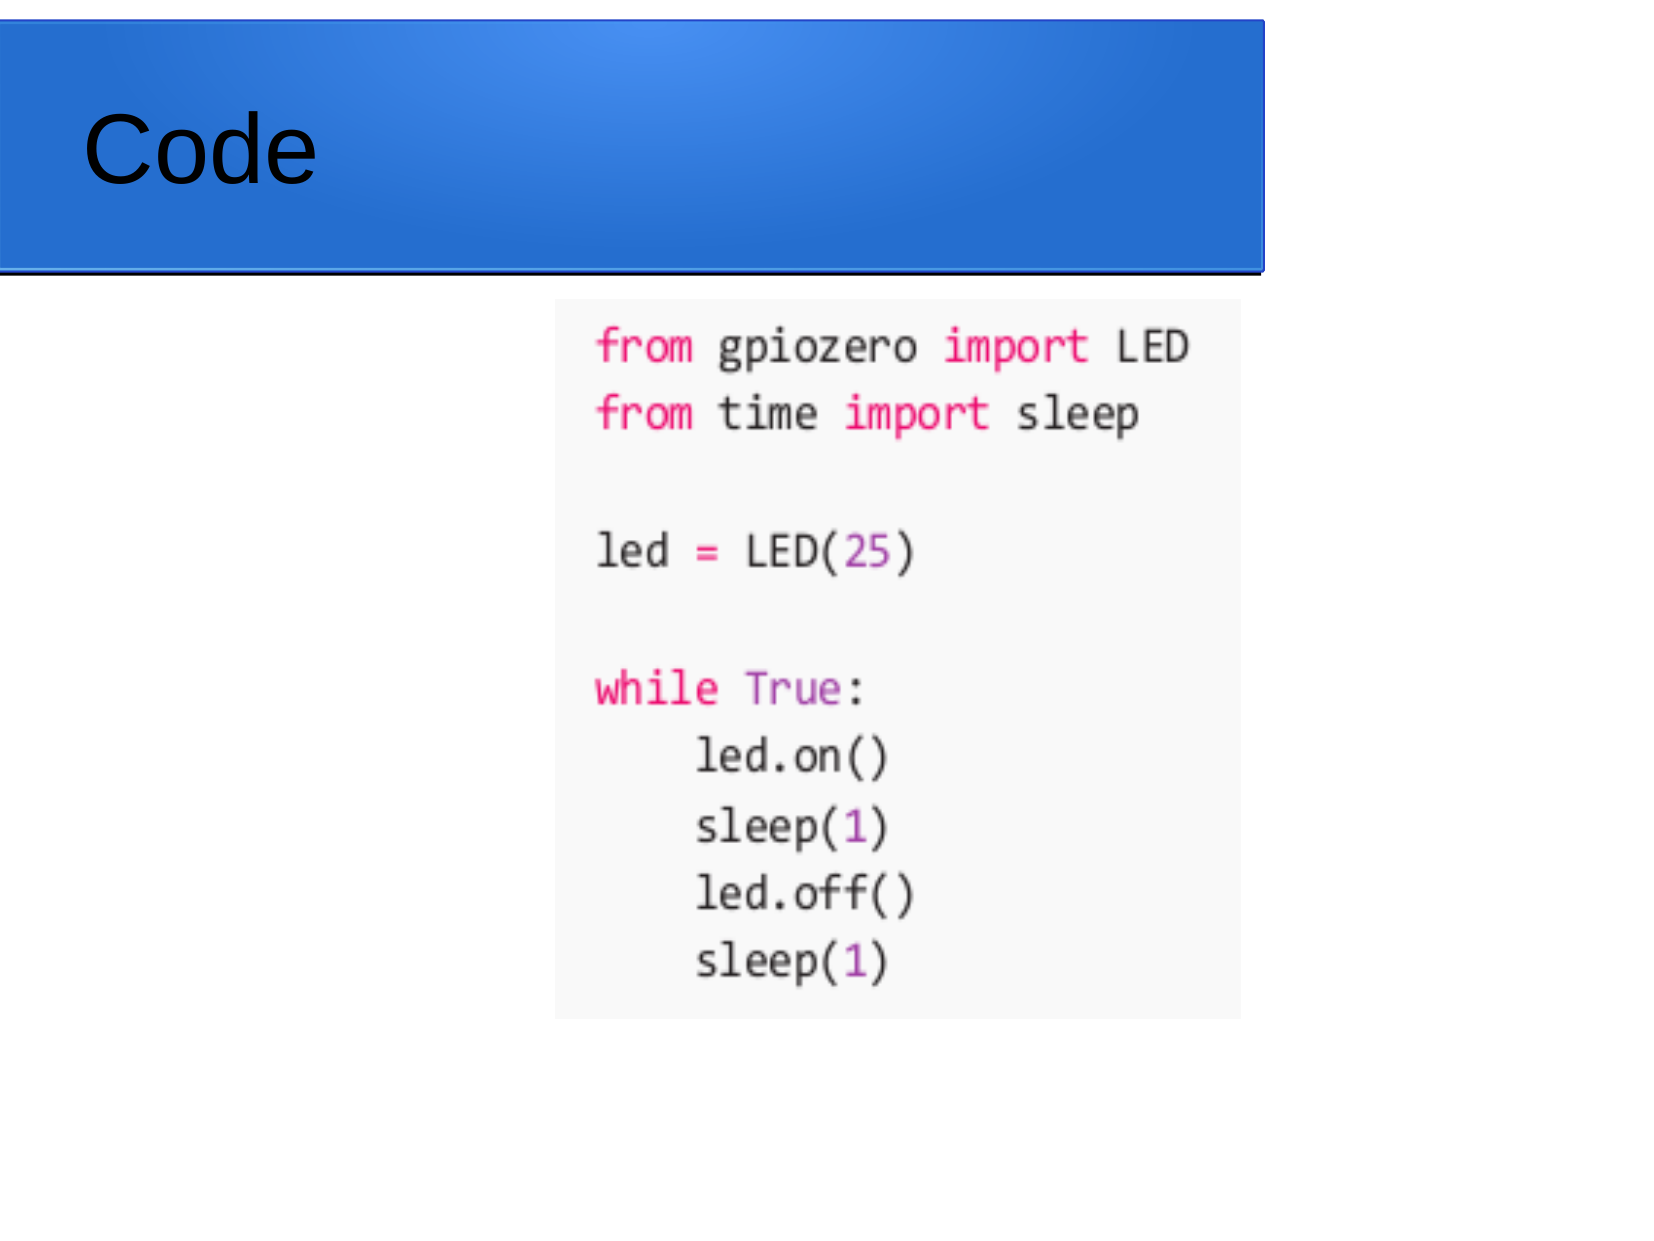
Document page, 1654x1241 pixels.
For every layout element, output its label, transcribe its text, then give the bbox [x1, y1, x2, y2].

title Code [82, 47, 1235, 252]
picture [555, 299, 1241, 1019]
